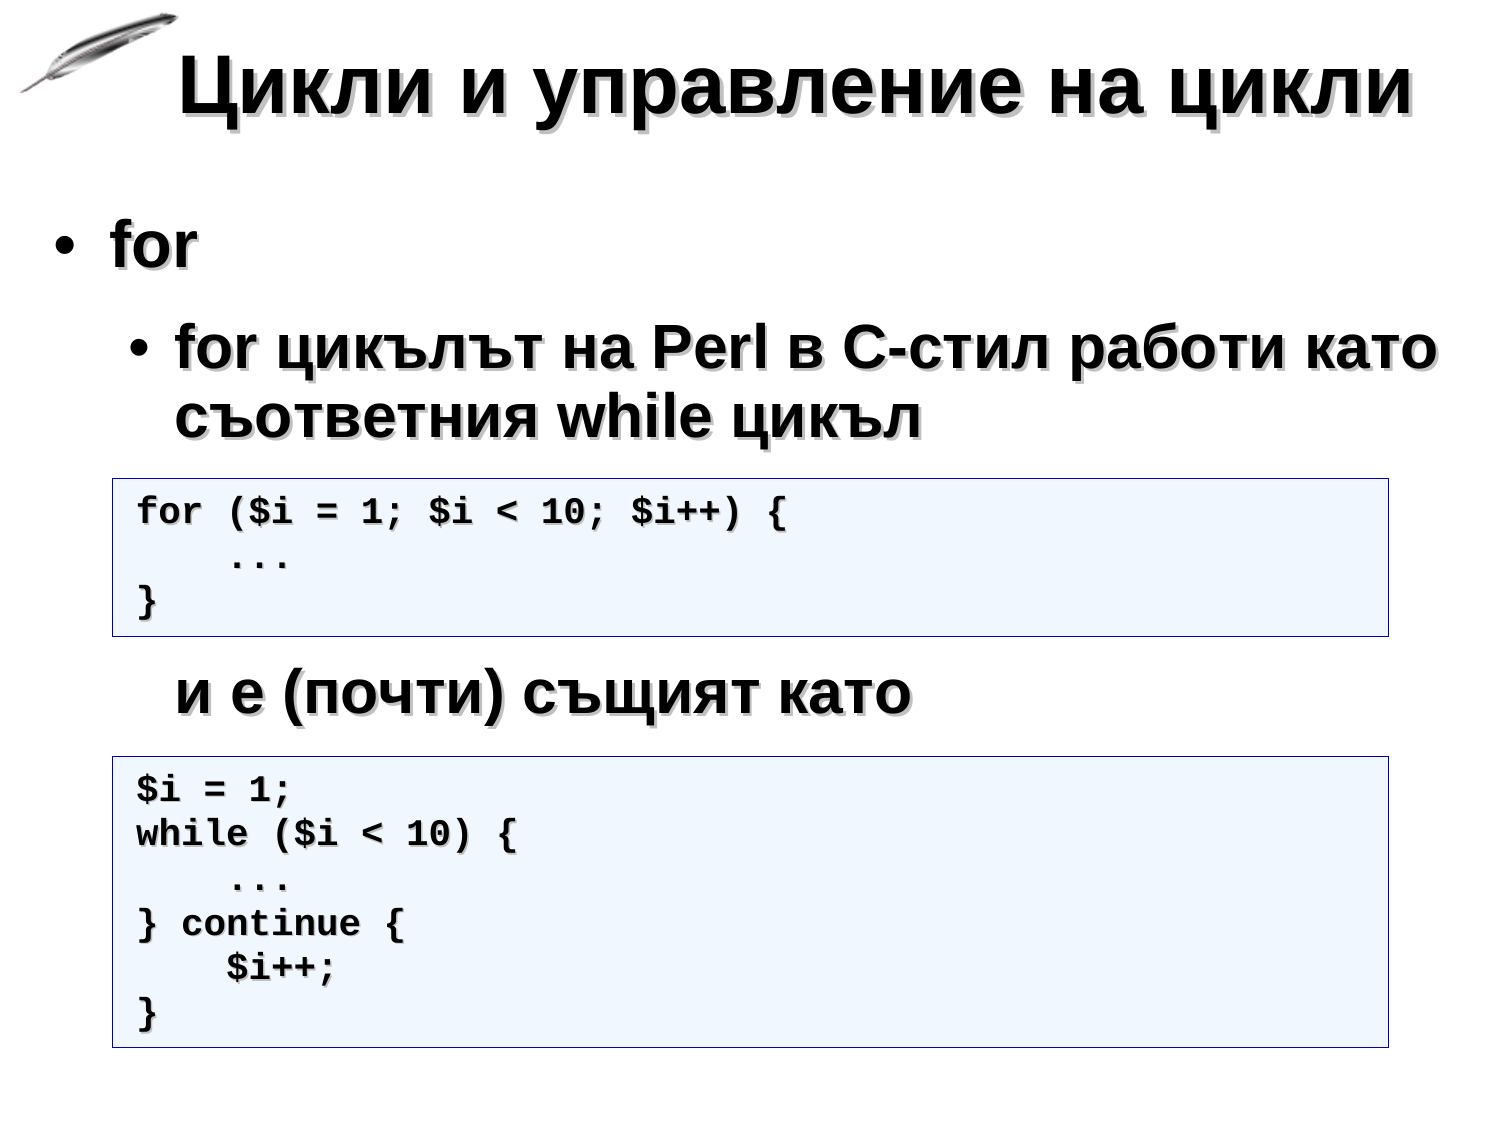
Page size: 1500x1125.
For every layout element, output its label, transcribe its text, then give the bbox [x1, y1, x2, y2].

picture [16, 11, 177, 95]
list for for цикълът на Perl в C-стил работи като съответния while цикъл и е (почти) същият като [53, 207, 1447, 1084]
title Цикли и управление на цикли [177, 0, 1459, 179]
text_box for ($i = 1; $i < 10; $i++) { ... } [112, 478, 1389, 636]
text_box $i = 1; while ($i < 10) { ... } continue { $i++; } [112, 755, 1389, 1048]
